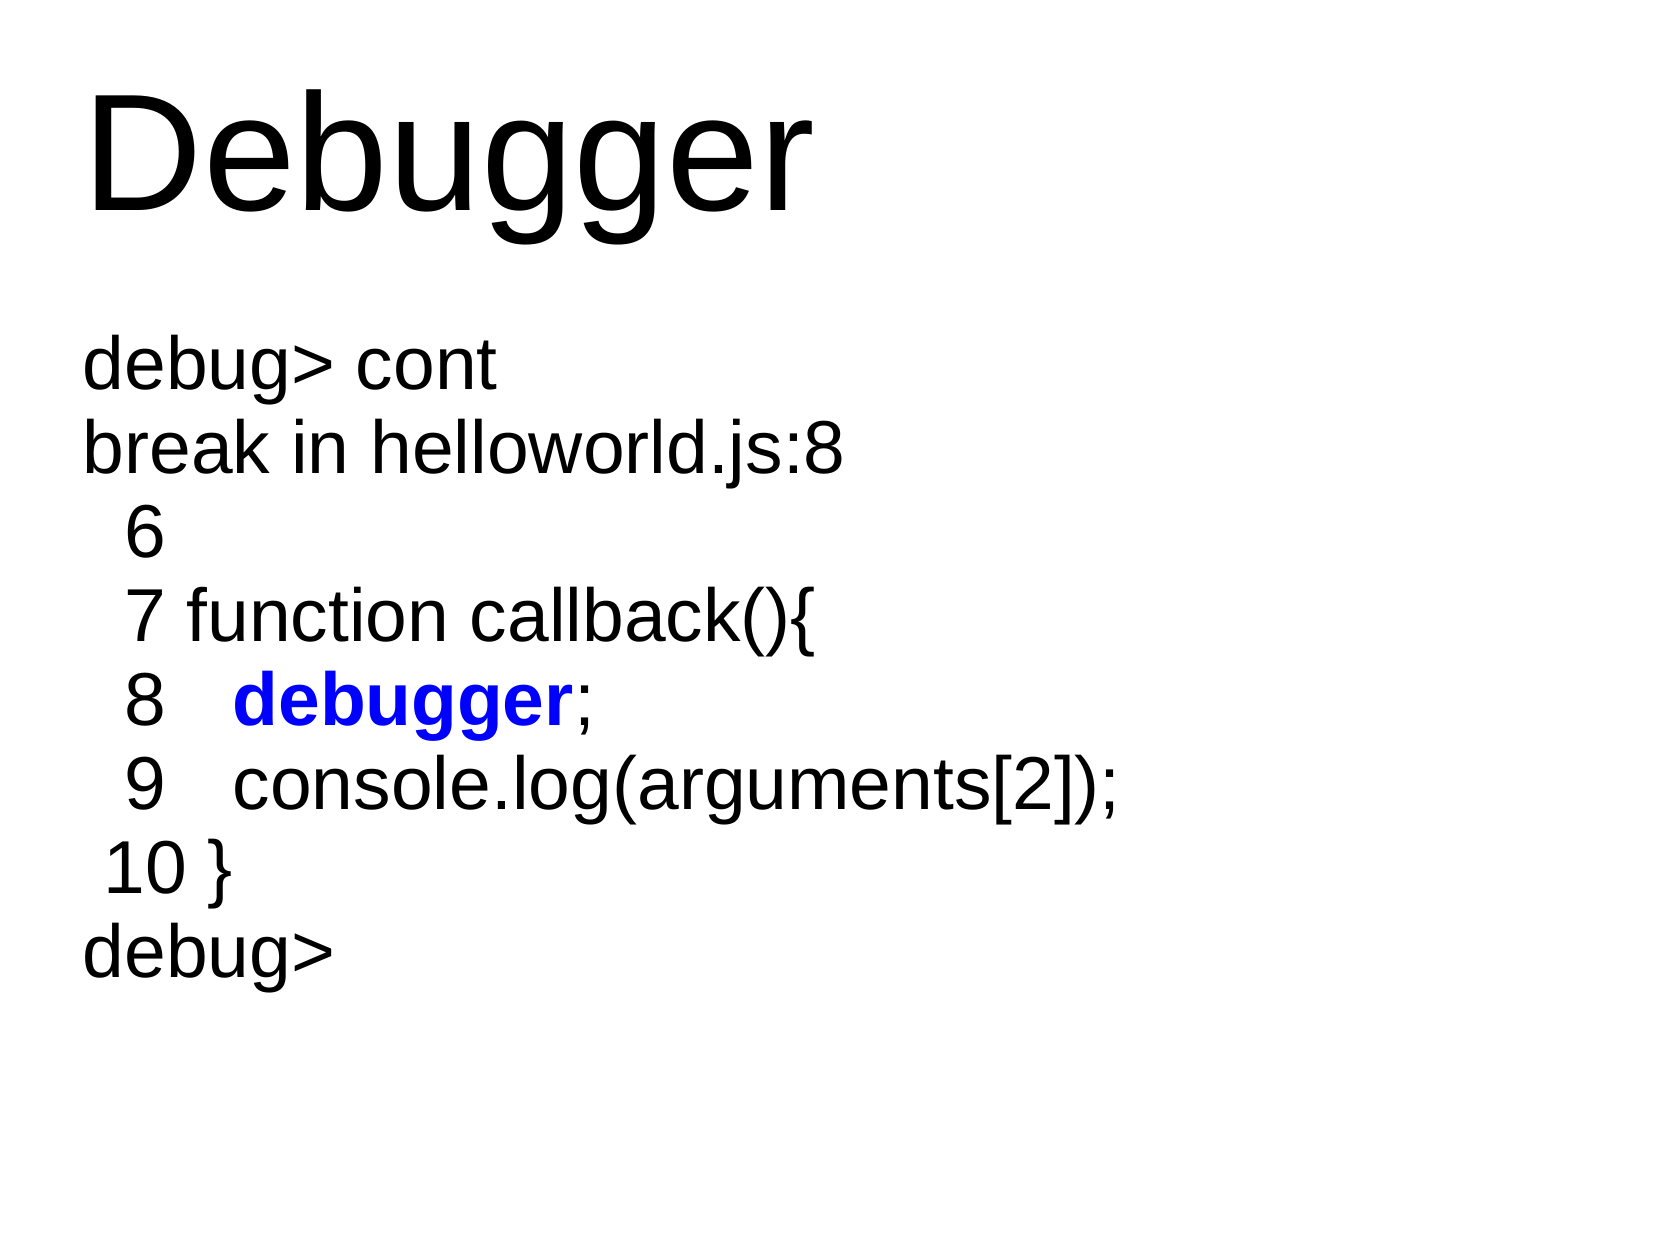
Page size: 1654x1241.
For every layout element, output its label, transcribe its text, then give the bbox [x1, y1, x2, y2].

subtitle debug> cont break in helloworld.js:8 6 7 function callback(){ 8 debugger; 9 console.log(arguments[2]); 10 } debug> [82, 217, 1538, 1203]
title Debugger [82, 49, 1571, 257]
